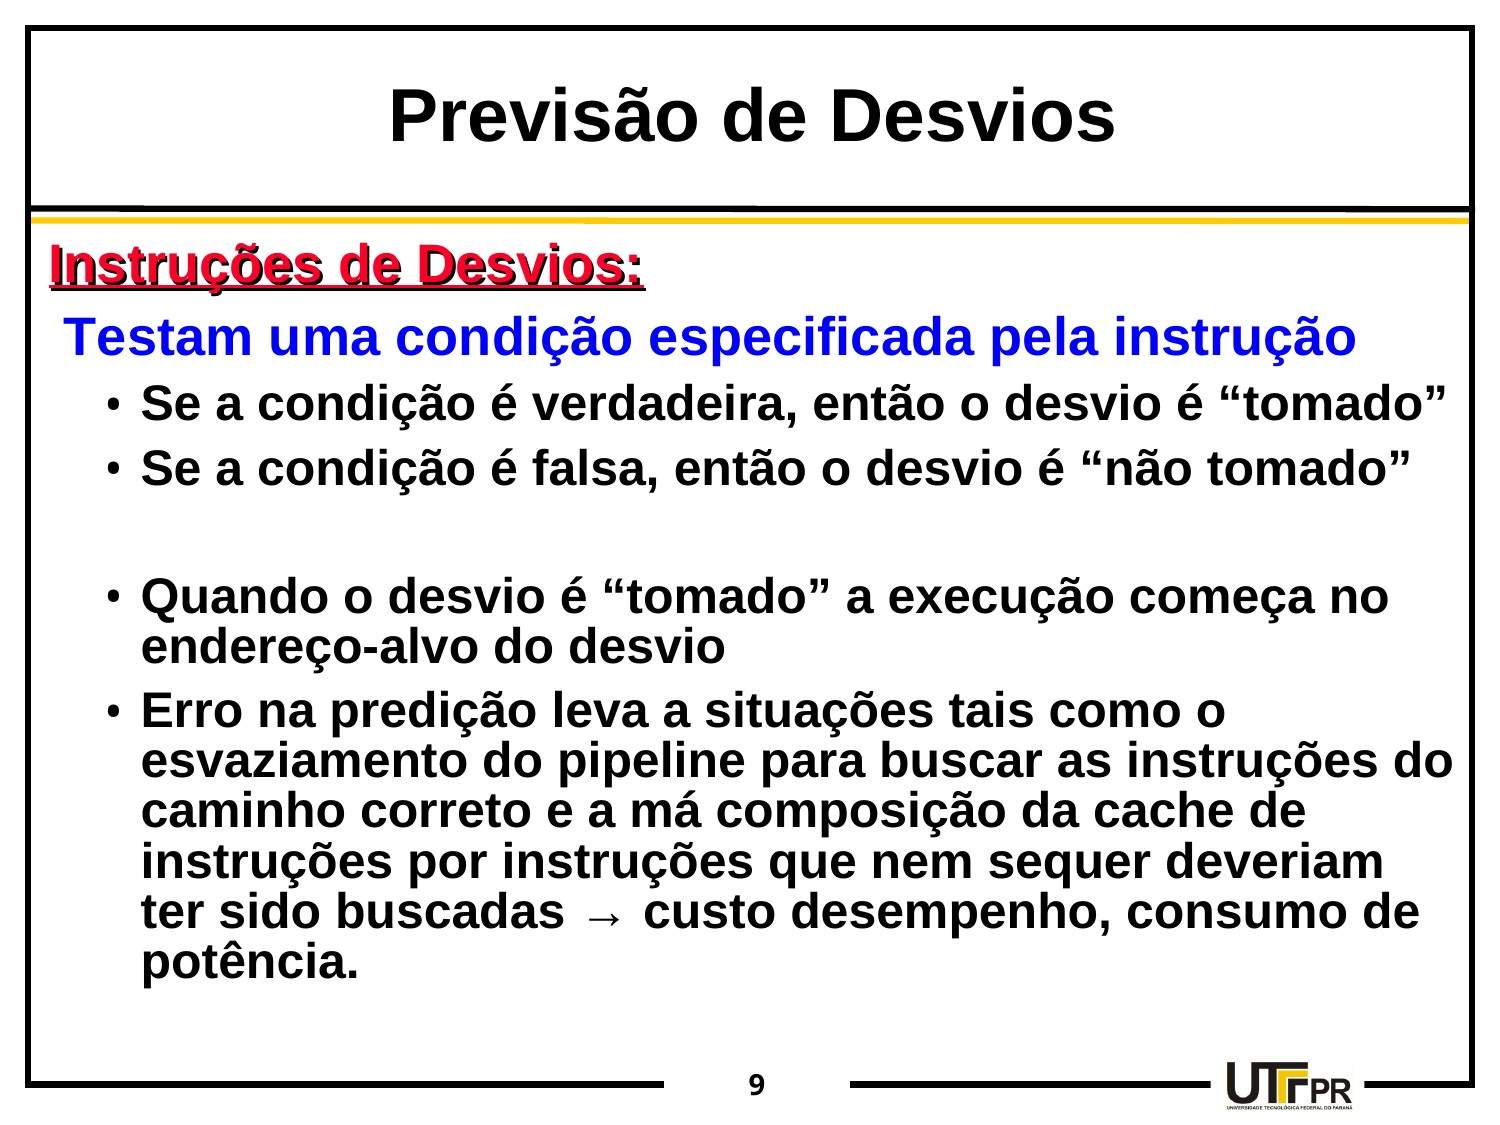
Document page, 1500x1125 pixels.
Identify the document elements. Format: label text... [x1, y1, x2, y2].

list Instruções de Desvios: Testam uma condição especificada pela instrução Se a condição é verdadeira, então o desvio é “tomado” Se a condição é falsa, então o desvio é “não tomado” Quando o desvio é “tomado” a execução começa no endereço-alvo do desvio Erro na predição leva a situações tais como o esvaziamento do pipeline para buscar as instruções do caminho correto e a má composição da cache de instruções por instruções que nem sequer deveriam ter sido buscadas → custo desempenho, consumo de potência. [33, 231, 1474, 1002]
picture [1226, 1062, 1353, 1110]
title Previsão de Desvios [29, 73, 1477, 168]
